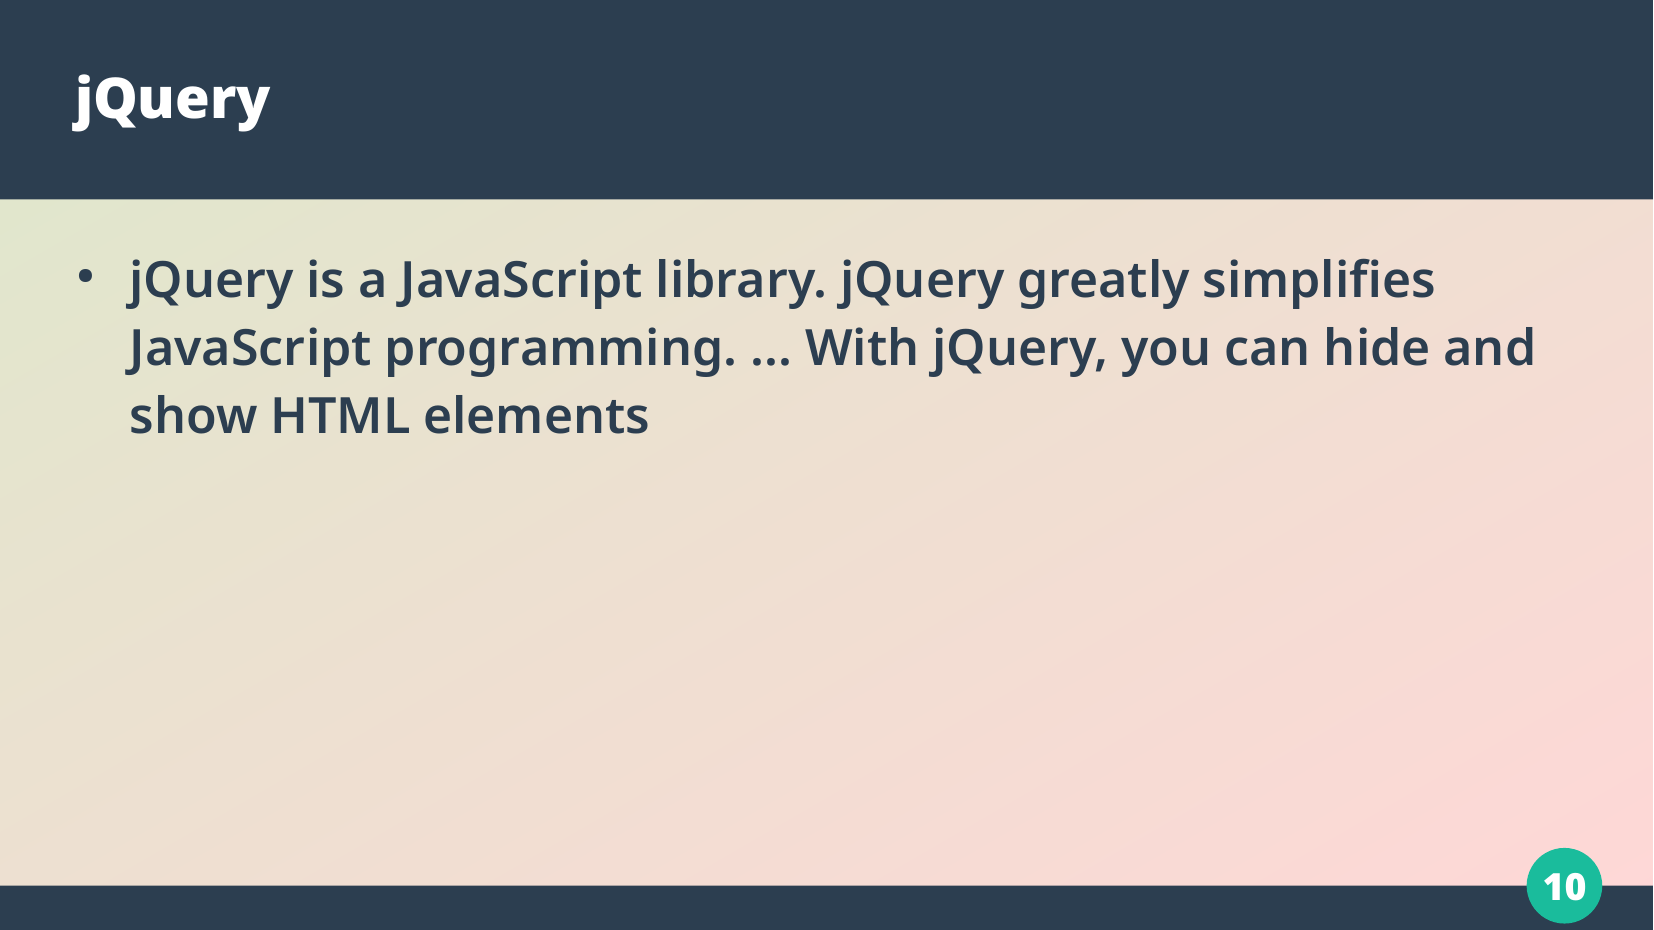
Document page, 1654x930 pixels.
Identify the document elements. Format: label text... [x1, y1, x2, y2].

title jQuery [75, 37, 1610, 156]
list jQuery is a JavaScript library. jQuery greatly simplifies JavaScript programming. ... With jQuery, you can hide and show HTML elements [58, 243, 1594, 864]
